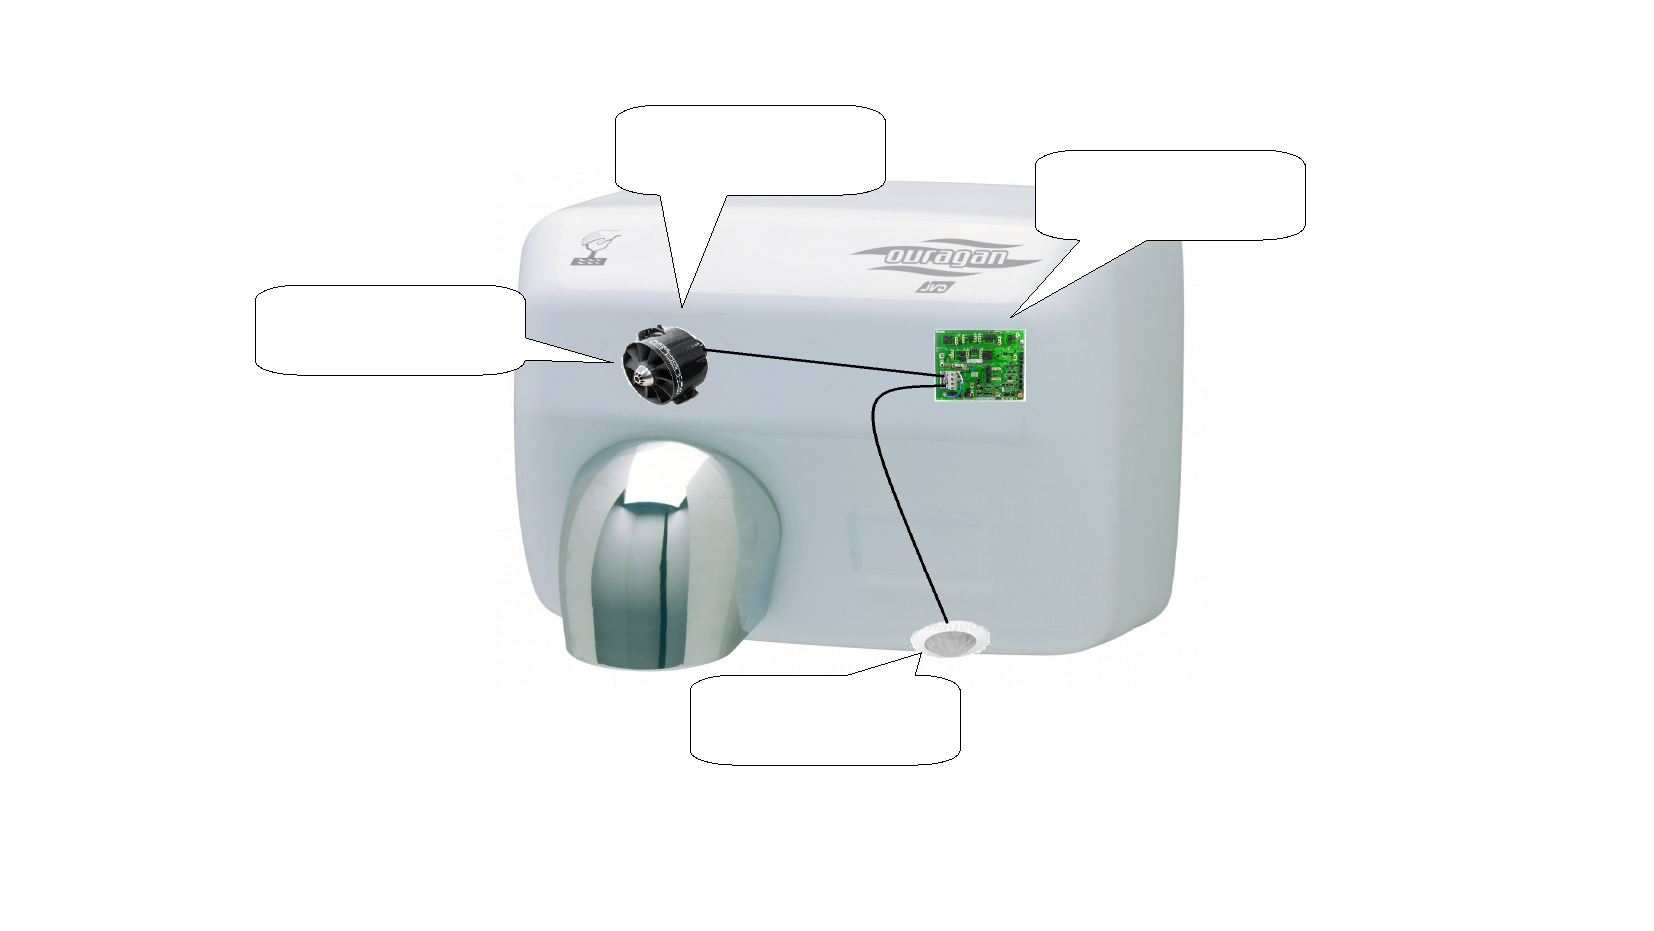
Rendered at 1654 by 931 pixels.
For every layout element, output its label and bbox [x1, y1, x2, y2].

text_box [255, 285, 614, 376]
picture [495, 164, 1208, 691]
text_box [690, 652, 961, 766]
text_box [1010, 150, 1306, 318]
text_box [615, 105, 886, 308]
